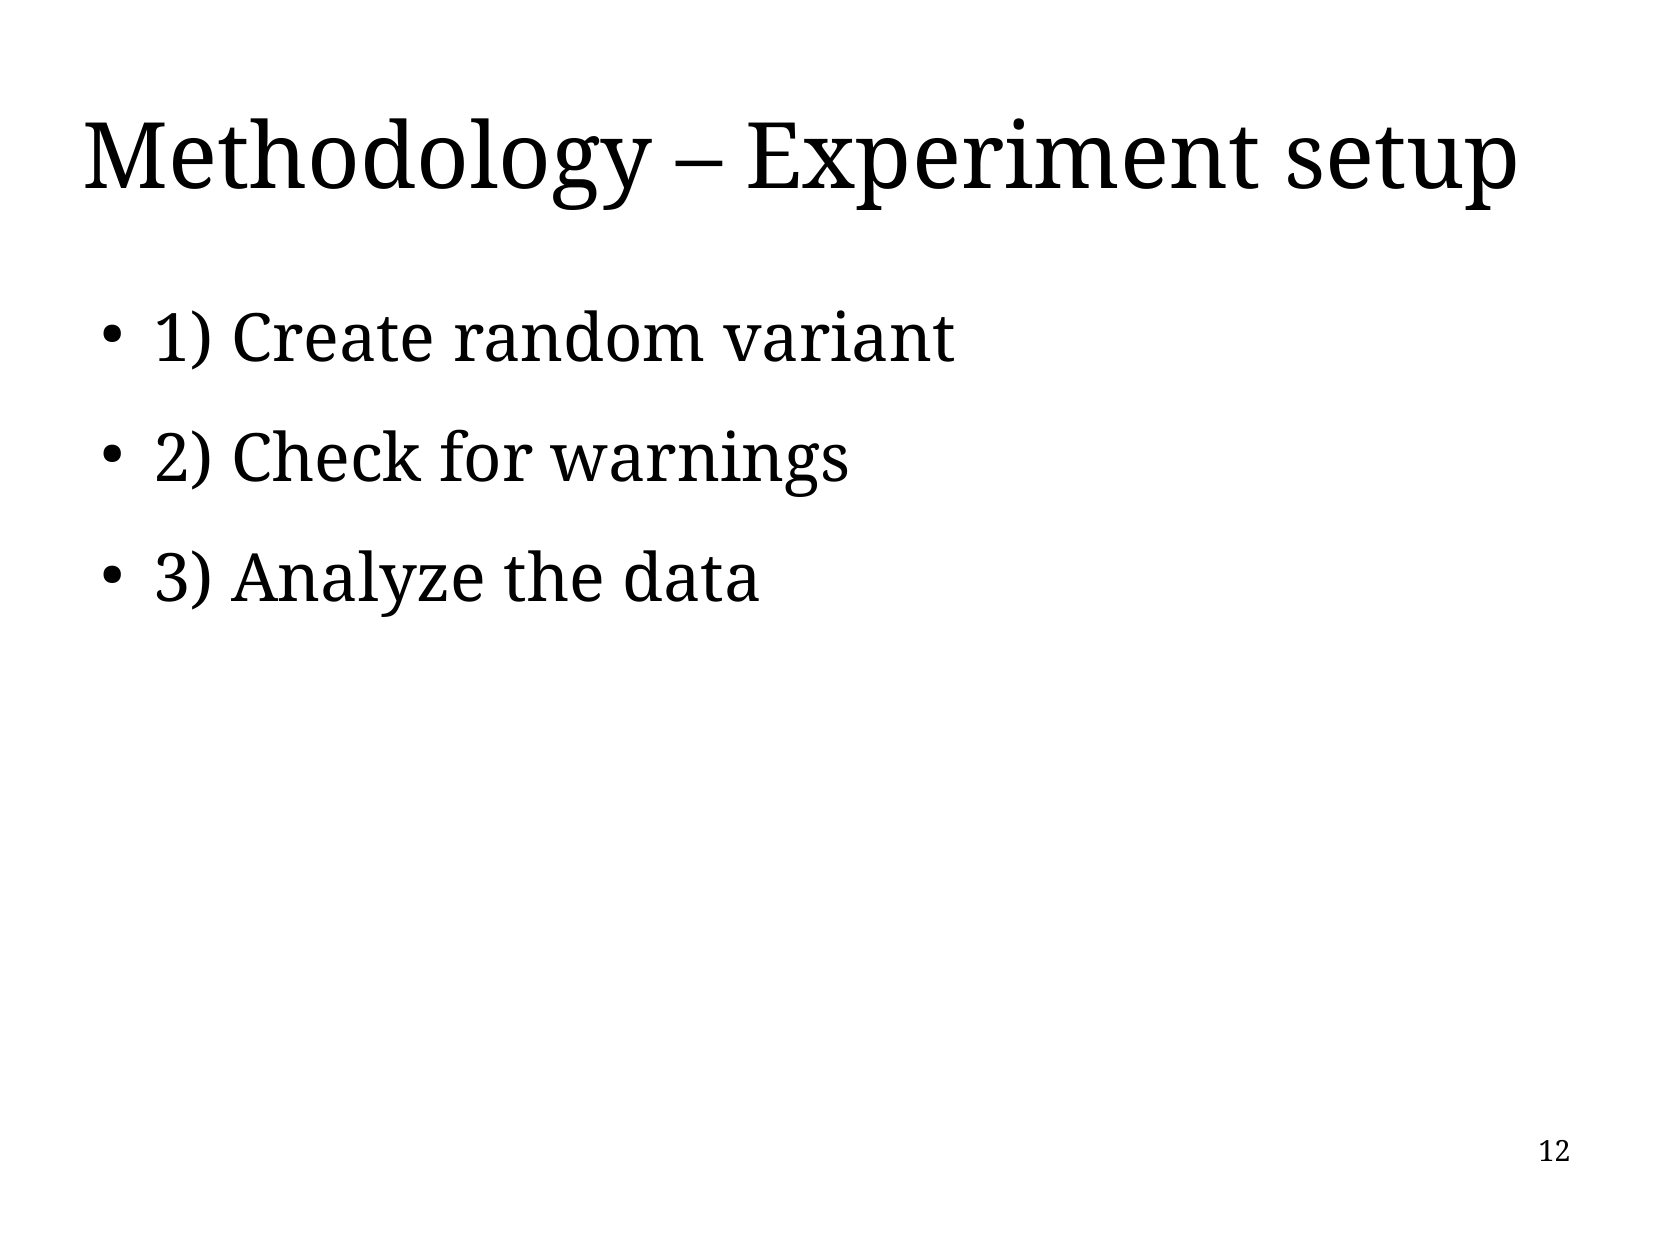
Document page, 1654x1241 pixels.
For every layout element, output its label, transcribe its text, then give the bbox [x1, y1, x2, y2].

list 1) Create random variant 2) Check for warnings 3) Analyze the data [82, 290, 1571, 1010]
title Methodology – Experiment setup [82, 49, 1571, 257]
